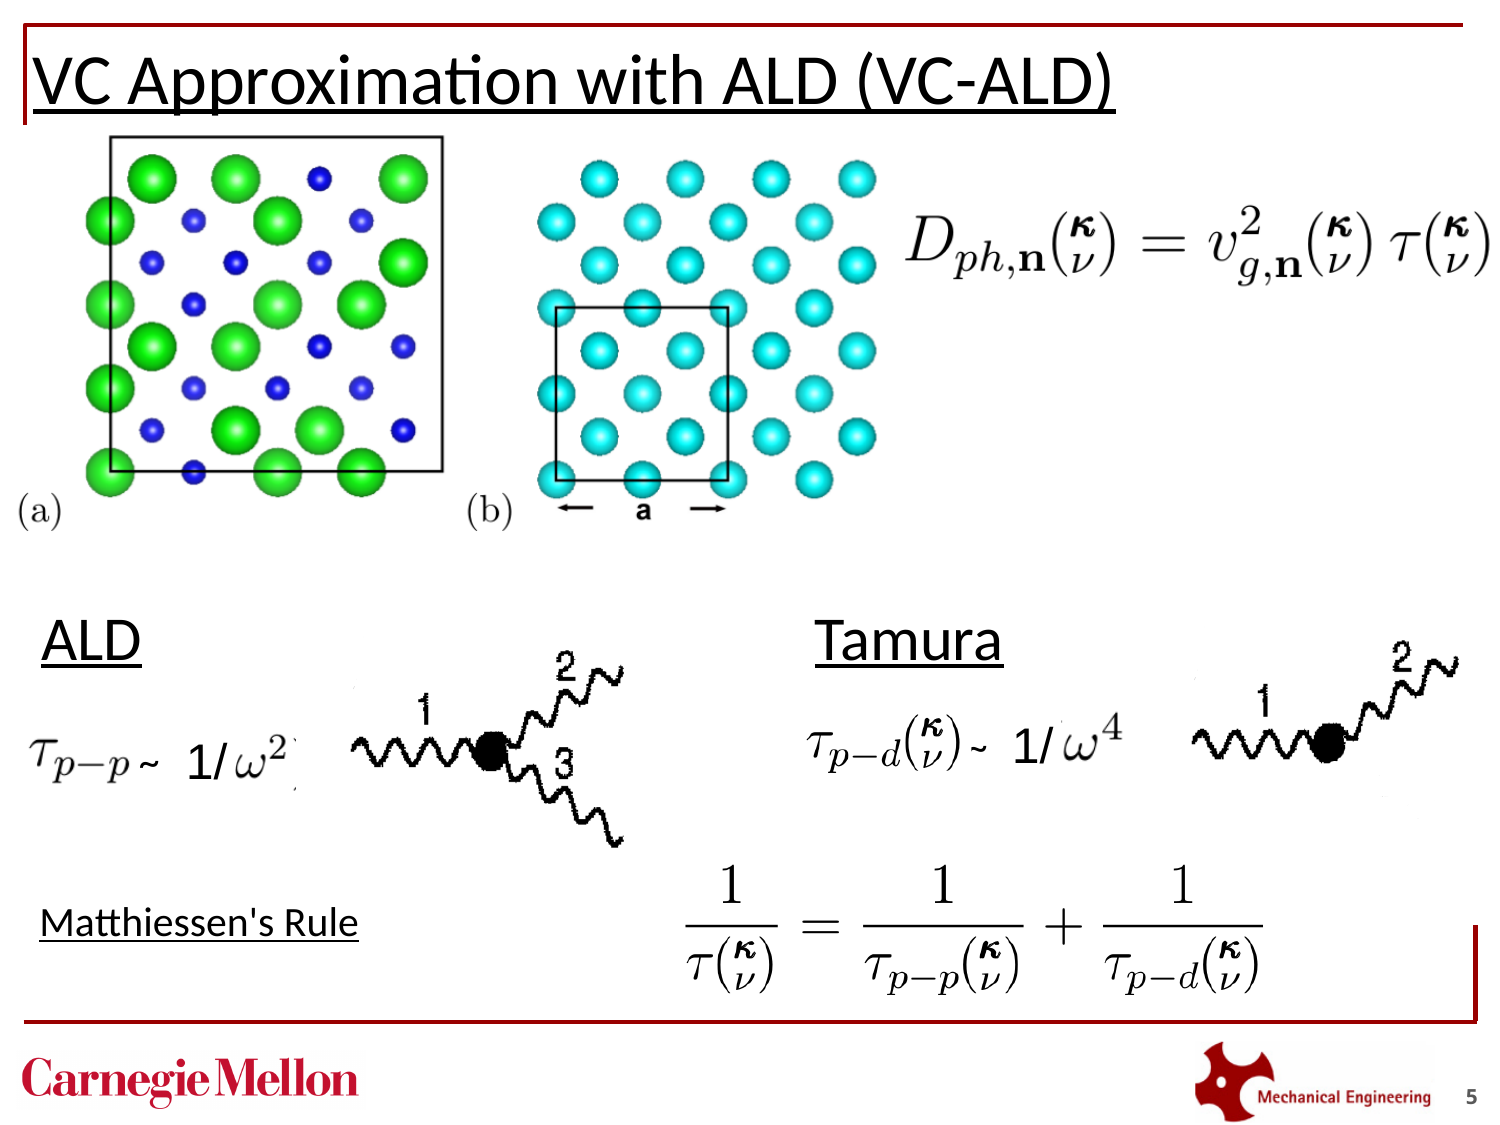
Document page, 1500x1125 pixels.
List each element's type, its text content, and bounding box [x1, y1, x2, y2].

picture [1061, 701, 1127, 772]
picture [669, 626, 1461, 1014]
picture [4, 134, 1499, 542]
picture [797, 709, 972, 792]
text_box ~ [124, 727, 171, 793]
picture [245, 727, 296, 795]
picture [1192, 1034, 1438, 1125]
text_box Tamura [799, 580, 1156, 691]
text_box Matthiessen's Rule [24, 887, 580, 954]
title VC Approximation with ALD (VC-ALD) [17, 24, 1471, 127]
text_box 1/ [997, 706, 1077, 782]
text_box 1/ [171, 722, 245, 797]
picture [349, 636, 626, 856]
picture [16, 1050, 366, 1110]
picture [15, 705, 151, 809]
text_box ALD [26, 580, 216, 691]
text_box ~ [972, 712, 997, 777]
